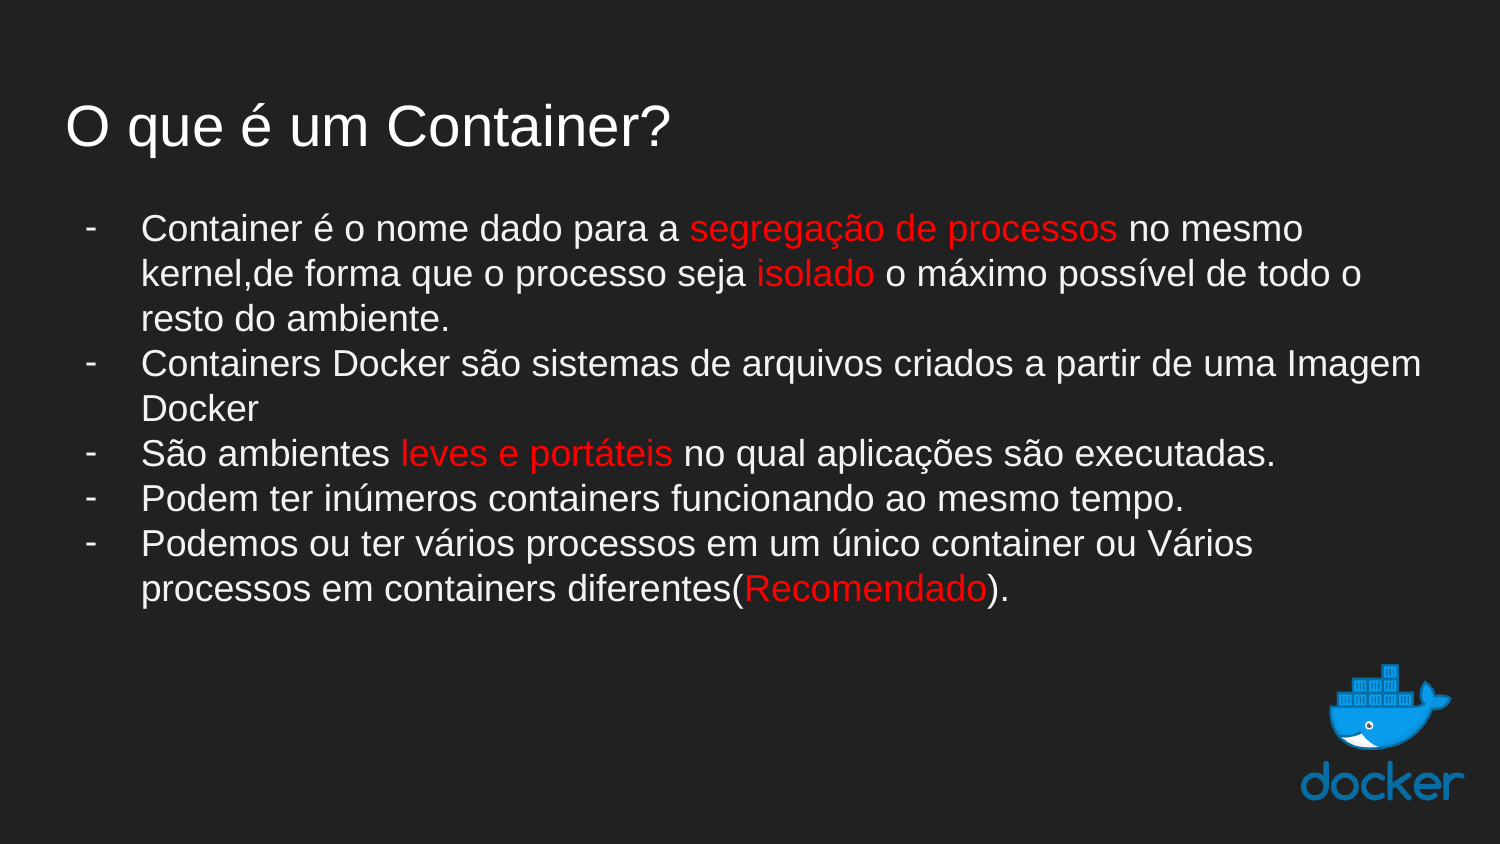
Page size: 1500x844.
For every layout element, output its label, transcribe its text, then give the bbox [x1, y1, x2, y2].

text_box Container é o nome dado para a segregação de processos no mesmo kernel,de forma que o processo seja isolado o máximo possível de todo o resto do ambiente. Containers Docker são sistemas de arquivos criados a partir de uma Imagem Docker São ambientes leves e portáteis no qual aplicações são executadas. Podem ter inúmeros containers funcionando ao mesmo tempo. Podemos ou ter vários processos em um único container ou Vários processos em containers diferentes(Recomendado). [51, 189, 1449, 750]
text_box O que é um Container? [51, 72, 1449, 167]
picture [1286, 649, 1479, 815]
